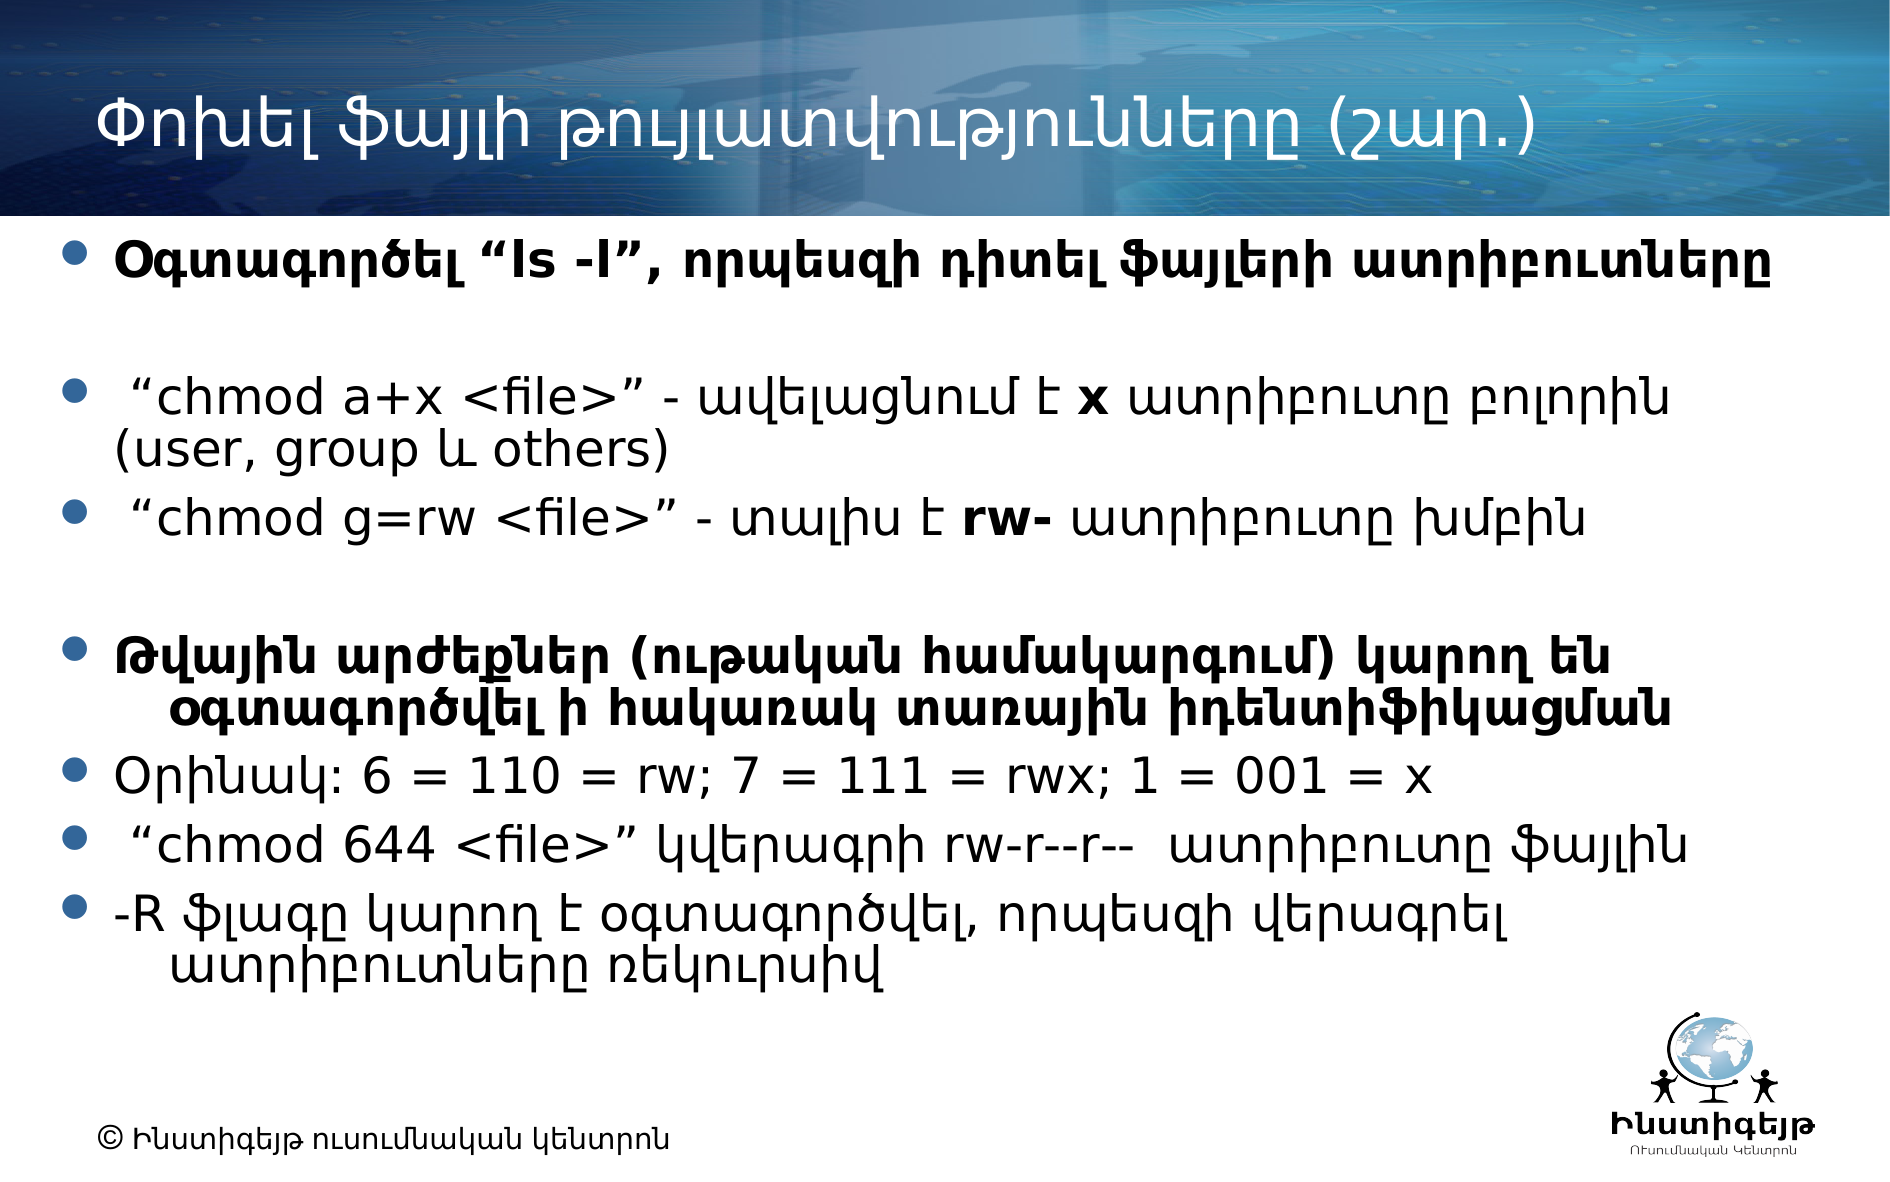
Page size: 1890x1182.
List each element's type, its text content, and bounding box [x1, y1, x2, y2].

title Փոխել ֆայլի թույլատվությունները (շար․) [94, 47, 1793, 217]
picture [0, 0, 1890, 216]
picture [1612, 1012, 1815, 1157]
list Օգտագործել “ls -l”, որպեսզի դիտել ֆայլերի ատրիբուտները “chmod a+x <file>” - ավելացնում է x ատրիբուտը բոլորին (user, group և others) “chmod g=rw <file>” - տալիս է rw- ատրիբուտը խմբին Թվային արժեքներ (ութական համակարգում) կարող են օգտագործվել ի հակառակ տառային իդենտիֆիկացման Օրինակ: 6 = 110 = rw; 7 = 111 = rwx; 1 = 001 = x “chmod 644 <file>” կվերագրի rw-r--r-- ատրիբուտը ֆայլին -R ֆլագը կարող է օգտագործվել, որպեսզի վերագրել ատրիբուտները ռեկուրսիվ [59, 236, 1831, 1000]
